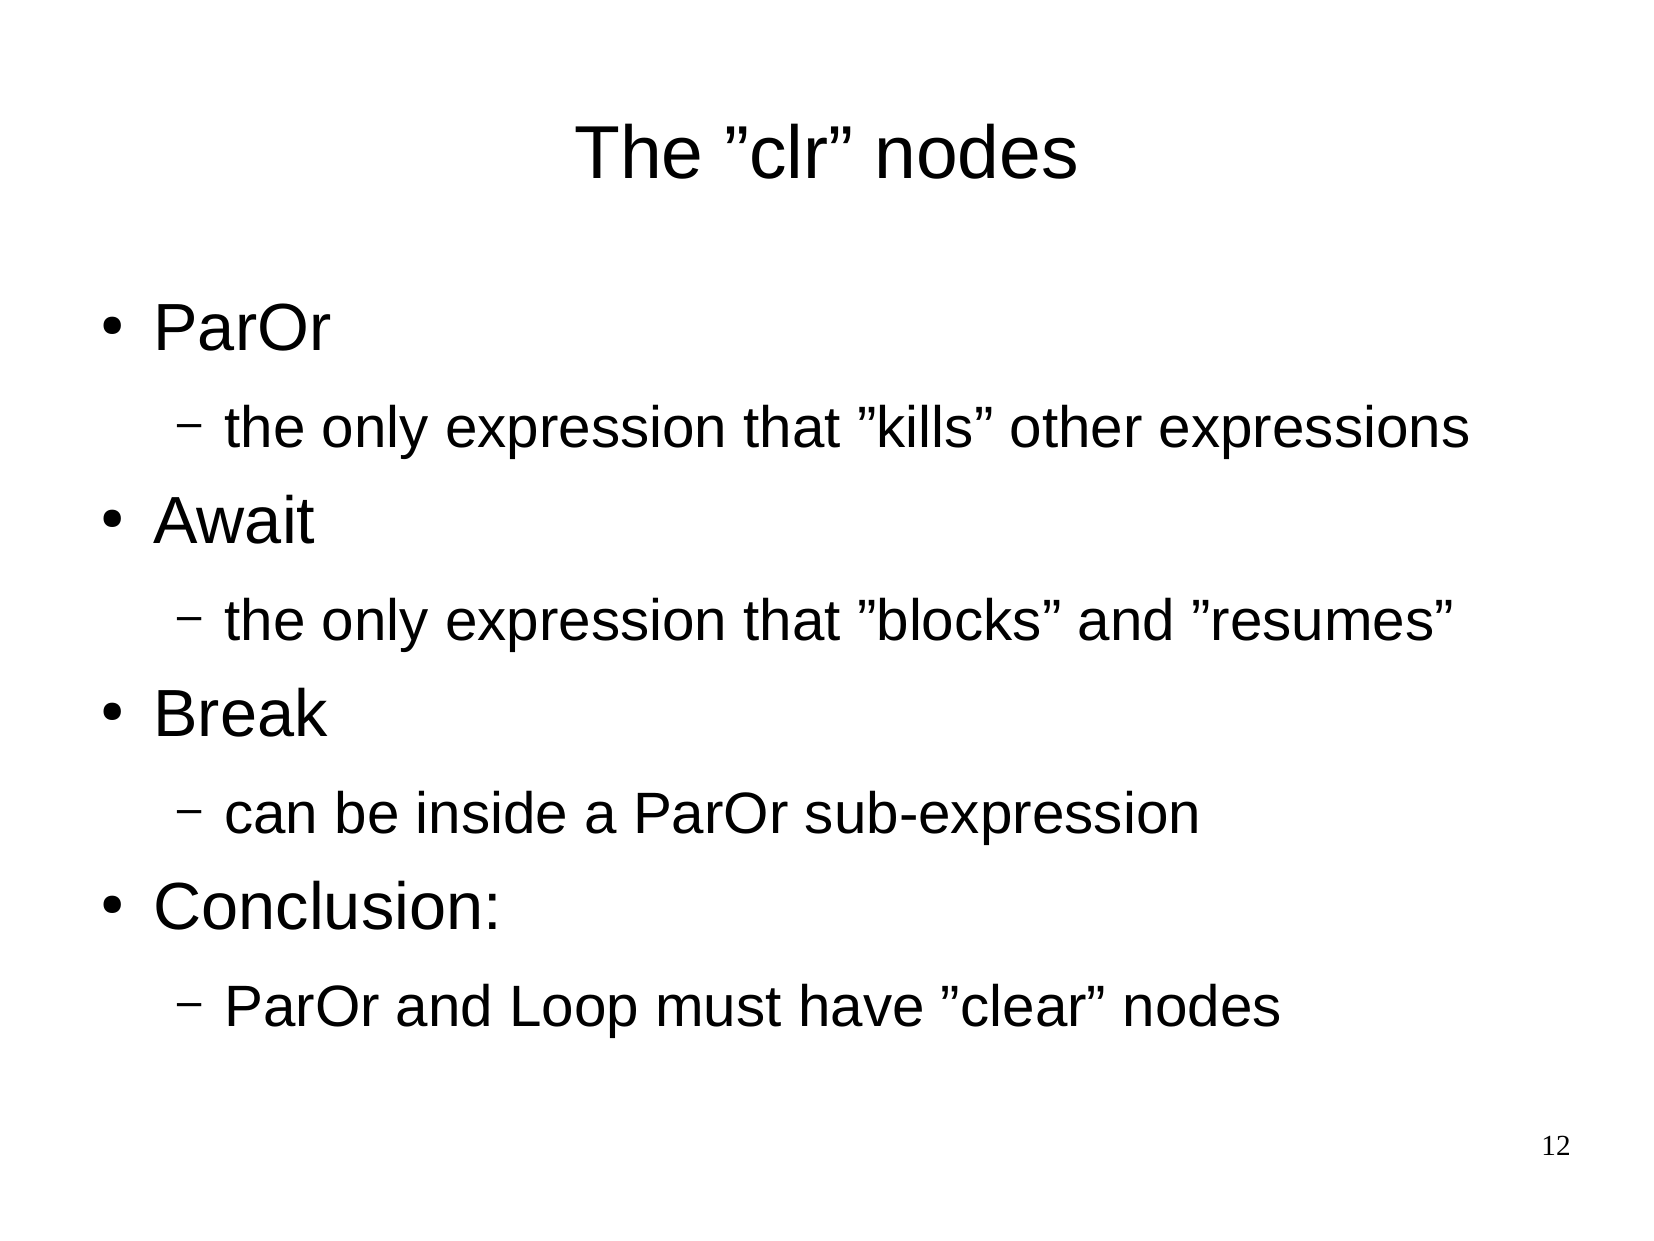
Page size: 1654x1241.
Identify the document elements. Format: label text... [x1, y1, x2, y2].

list ParOr the only expression that ”kills” other expressions Await the only expression that ”blocks” and ”resumes” Break can be inside a ParOr sub-expression Conclusion: ParOr and Loop must have ”clear” nodes [82, 290, 1571, 1109]
title The ”clr” nodes [82, 49, 1571, 257]
